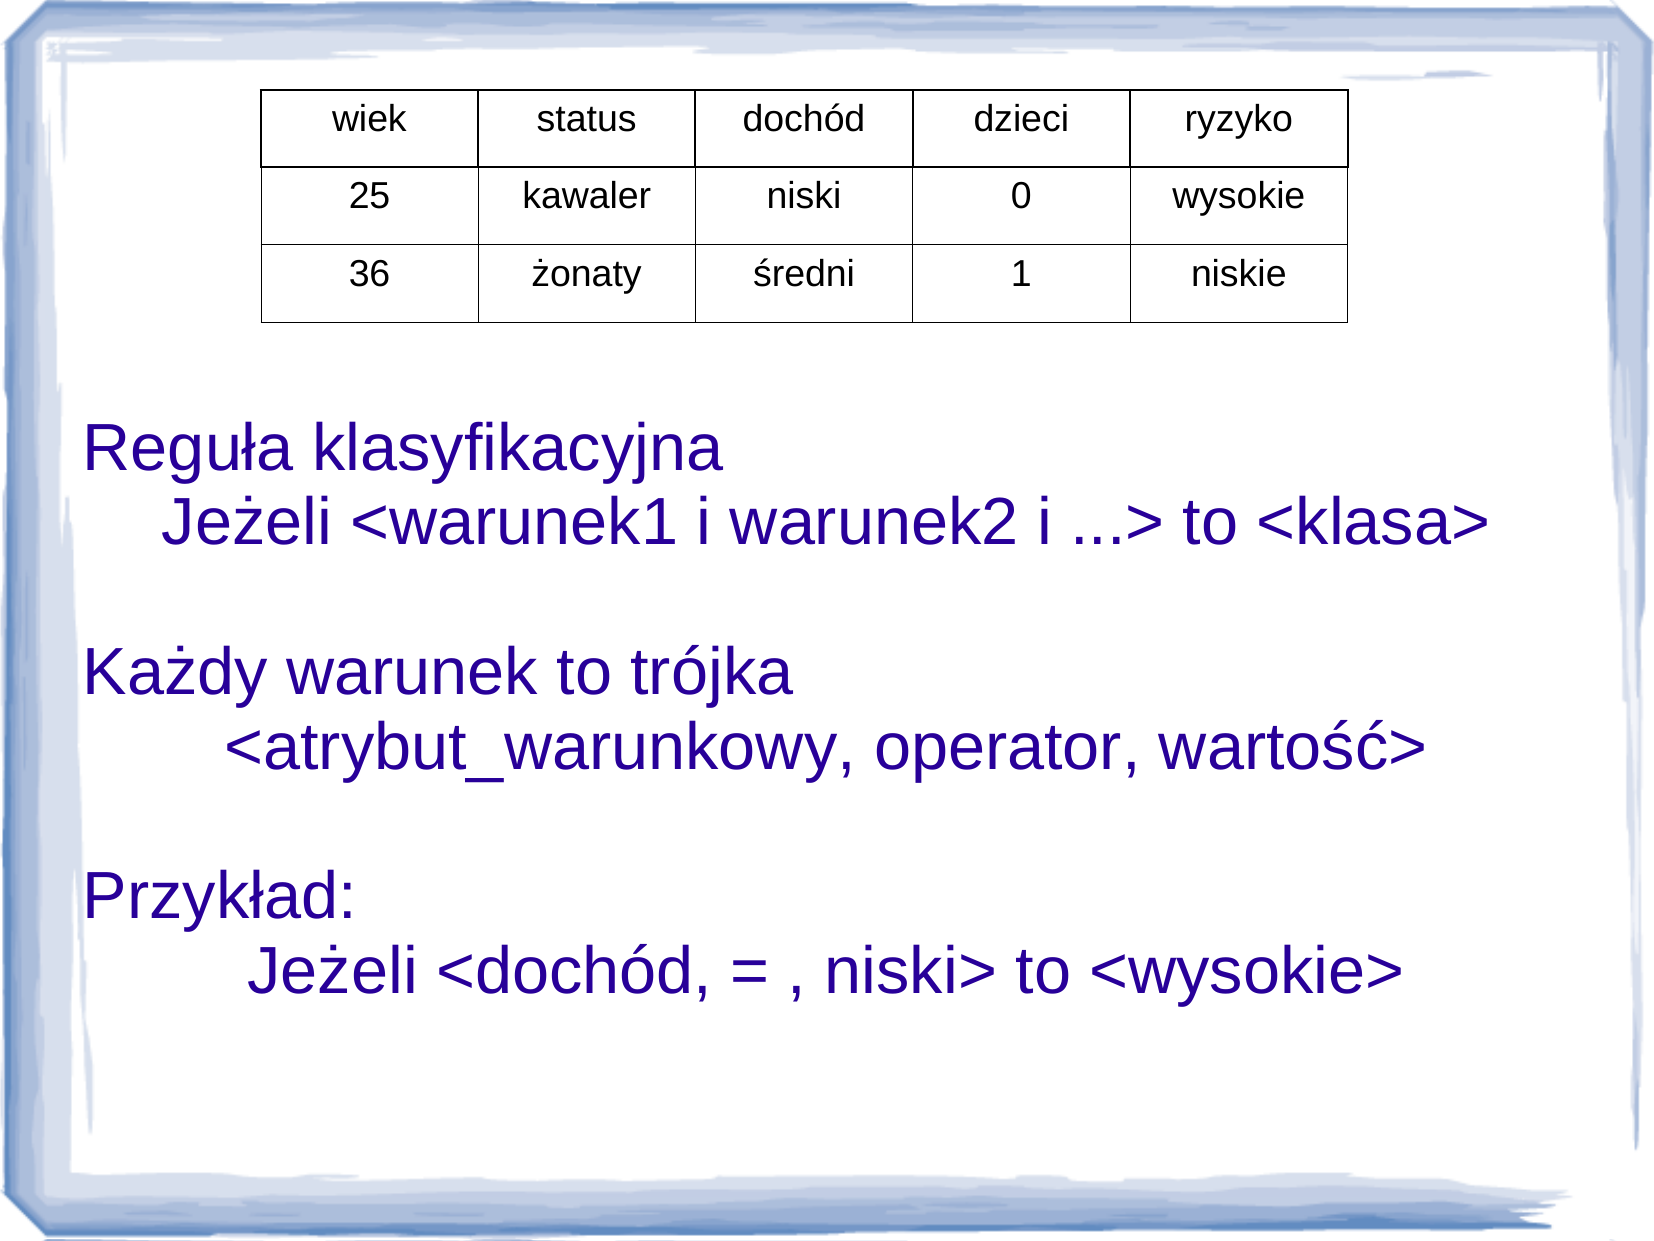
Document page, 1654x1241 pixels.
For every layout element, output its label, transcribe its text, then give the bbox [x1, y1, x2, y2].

table_cell 36 [262, 245, 478, 322]
table_cell 25 [262, 168, 478, 244]
picture [0, 0, 1654, 1241]
table_cell żonaty [479, 245, 695, 322]
table_header dzieci [914, 91, 1129, 166]
table_cell 1 [913, 245, 1130, 322]
table_cell wysokie [1131, 168, 1347, 244]
table_cell średni [696, 245, 912, 322]
subtitle Reguła klasyfikacyjna Jeżeli <warunek1 i warunek2 i ...> to <klasa> Każdy warunek to trójka <atrybut_warunkowy, operator, wartość> Przykład: Jeżeli <dochód, = , niski> to <wysokie> [82, 342, 1571, 1075]
table_cell niski [696, 168, 912, 244]
table_cell kawaler [479, 168, 695, 244]
table_cell 0 [913, 168, 1130, 244]
table_header ryzyko [1131, 91, 1347, 166]
table_cell niskie [1131, 245, 1347, 322]
table_header status [479, 91, 694, 166]
table_header dochód [696, 91, 912, 166]
table_header wiek [262, 91, 477, 166]
